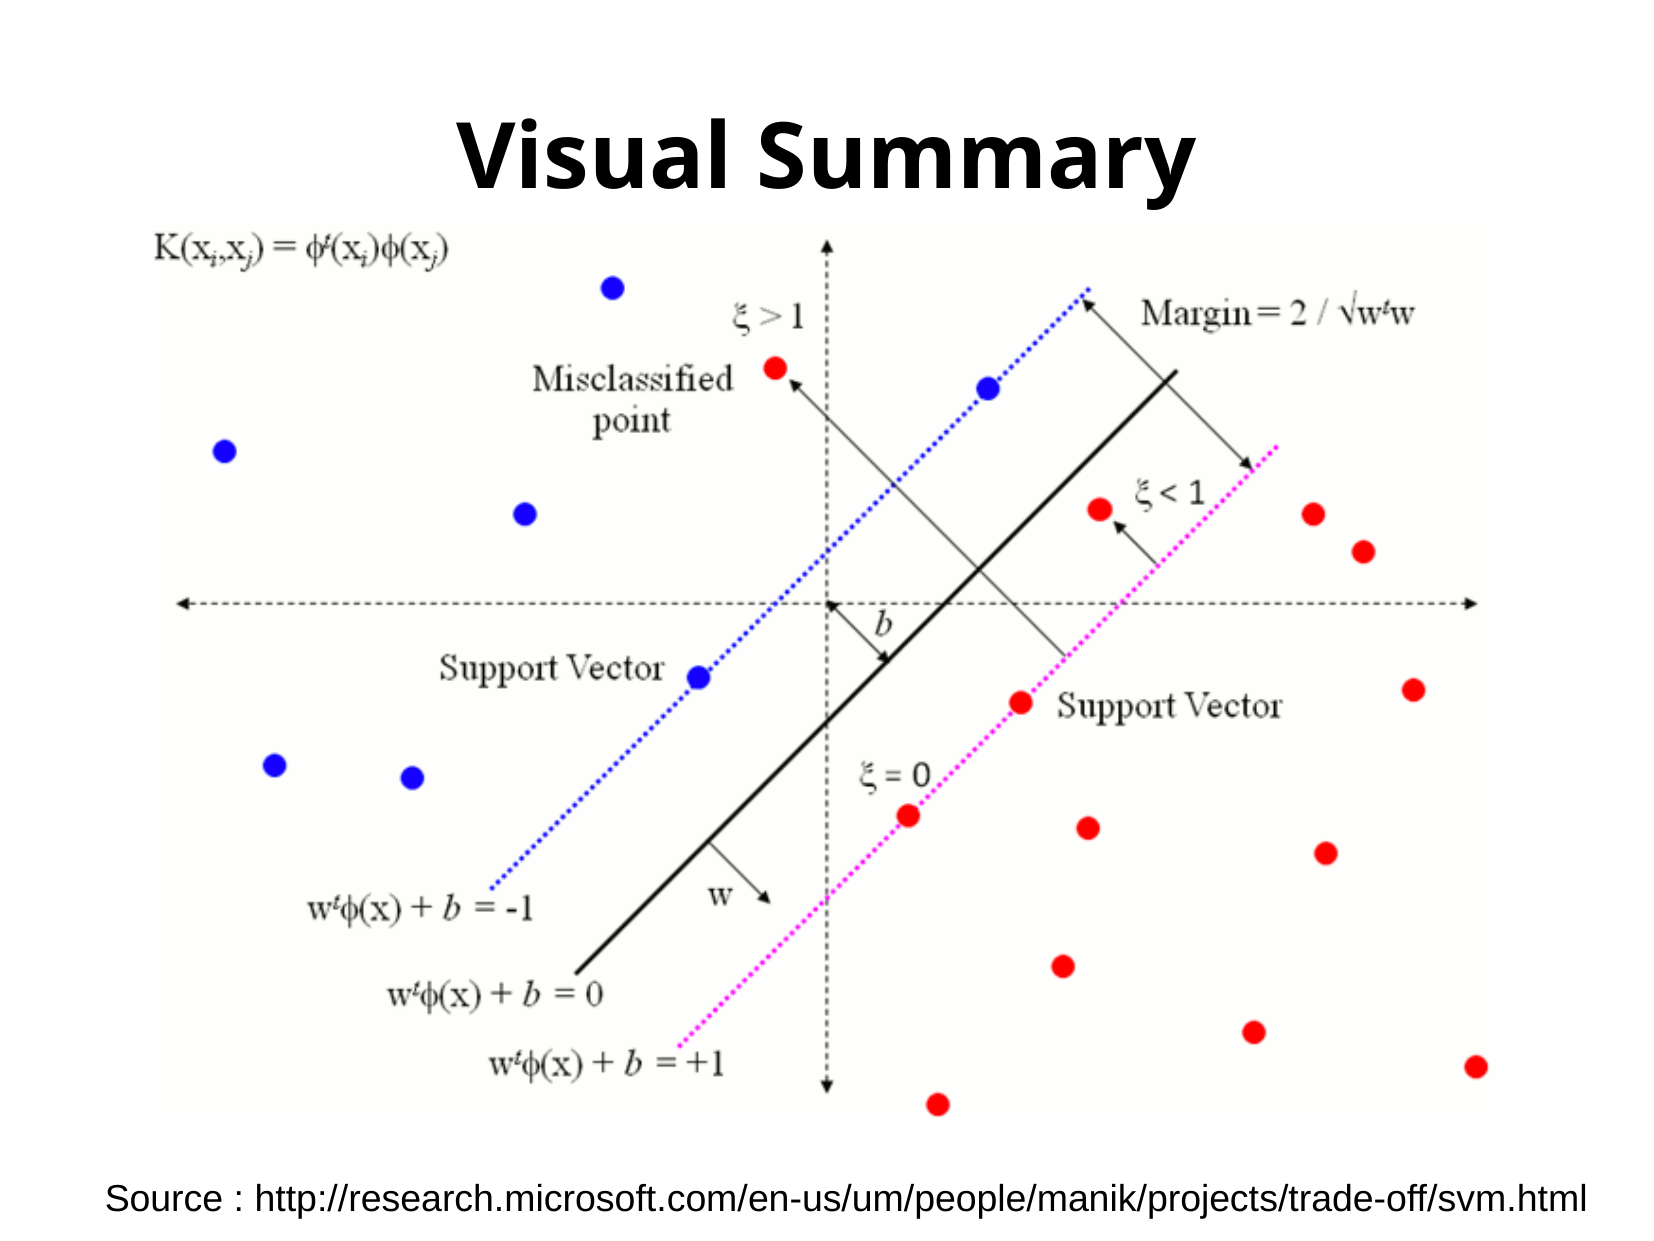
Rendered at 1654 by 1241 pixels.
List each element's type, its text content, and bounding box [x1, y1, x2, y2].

picture [150, 221, 1503, 1122]
text_box Source : http://research.microsoft.com/en-us/um/people/manik/projects/trade-off/svm.html [90, 1170, 1621, 1241]
title Visual Summary [82, 49, 1571, 257]
